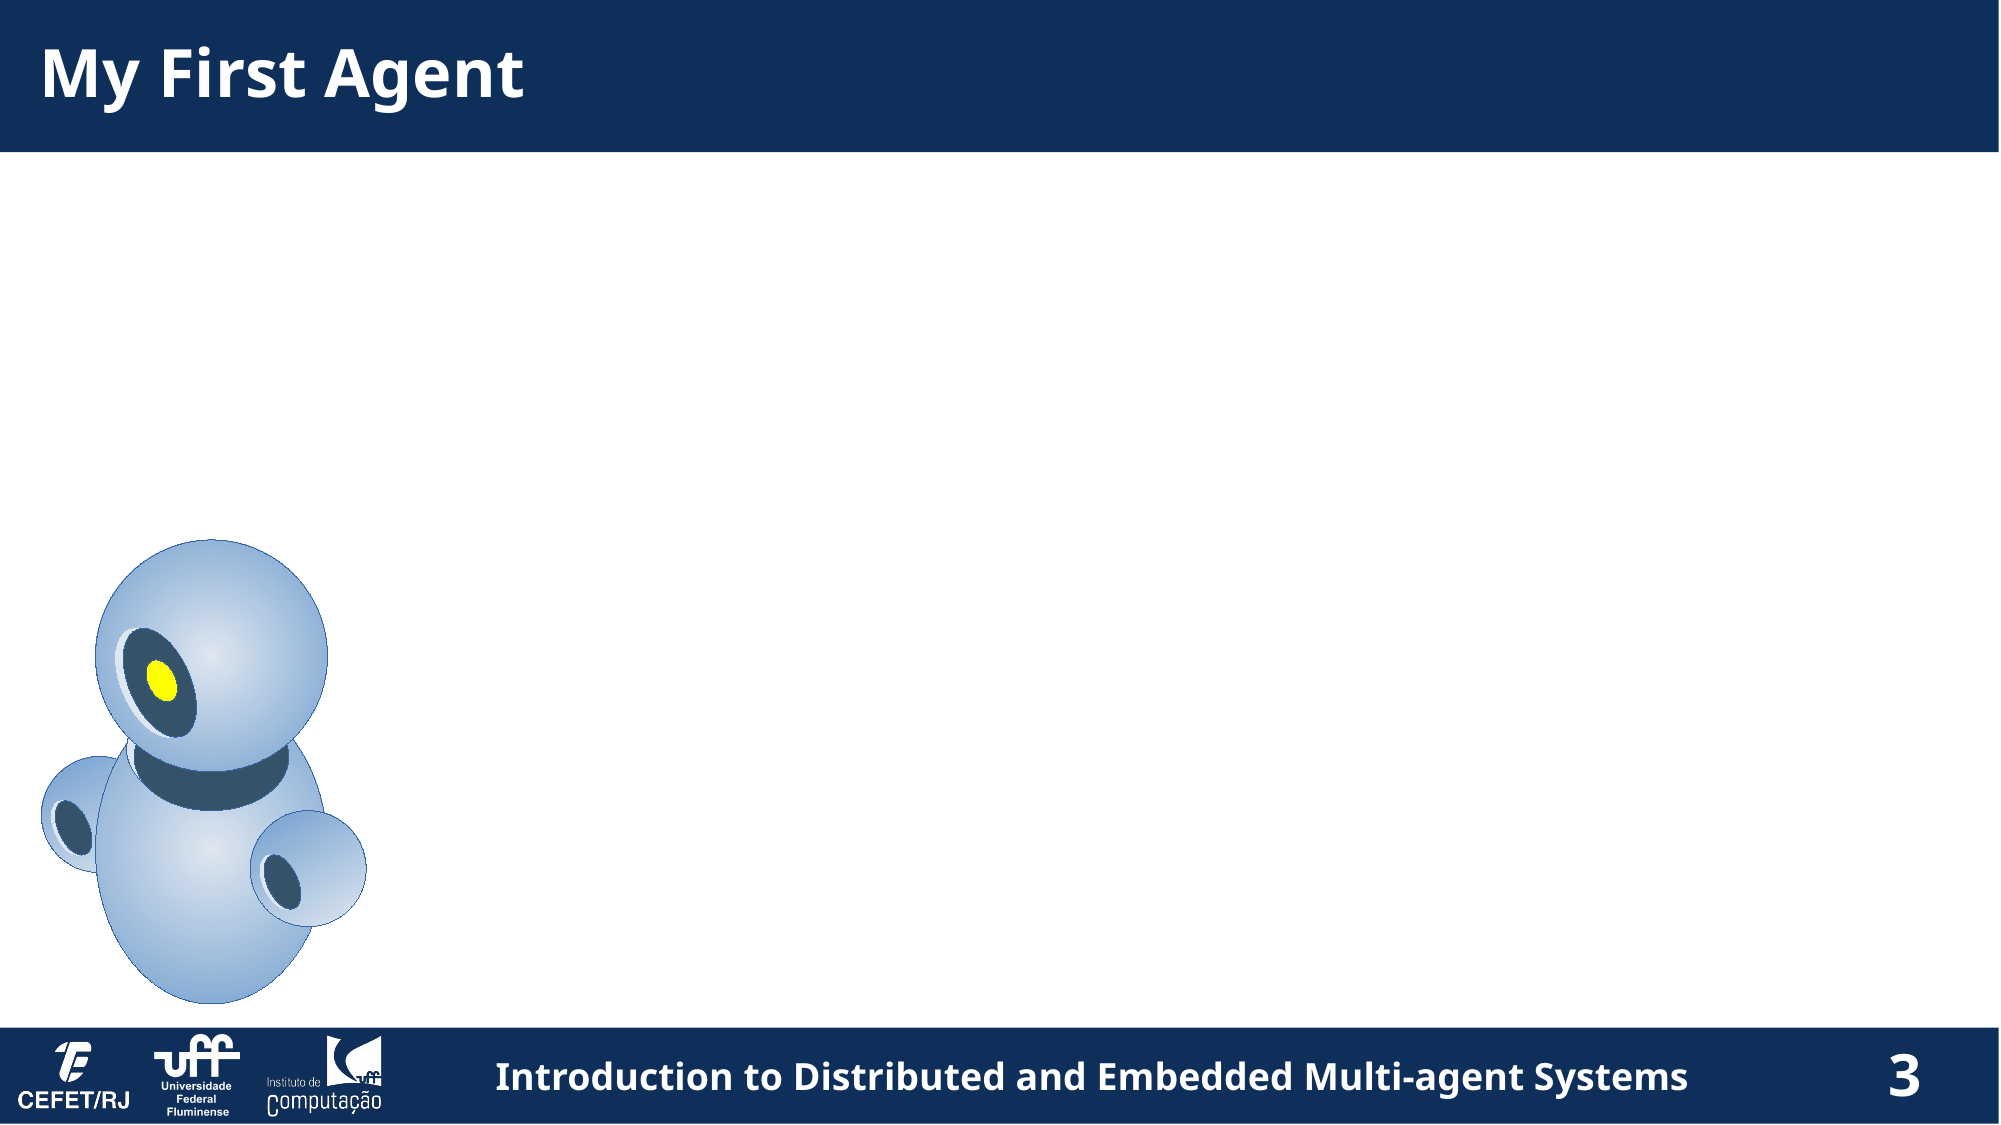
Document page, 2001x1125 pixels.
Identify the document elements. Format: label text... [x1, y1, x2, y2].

picture [18, 1021, 129, 1125]
text_box My First Agent [25, 23, 1999, 119]
picture [265, 1033, 383, 1117]
picture [153, 1033, 241, 1121]
text_box [41, 539, 367, 1004]
